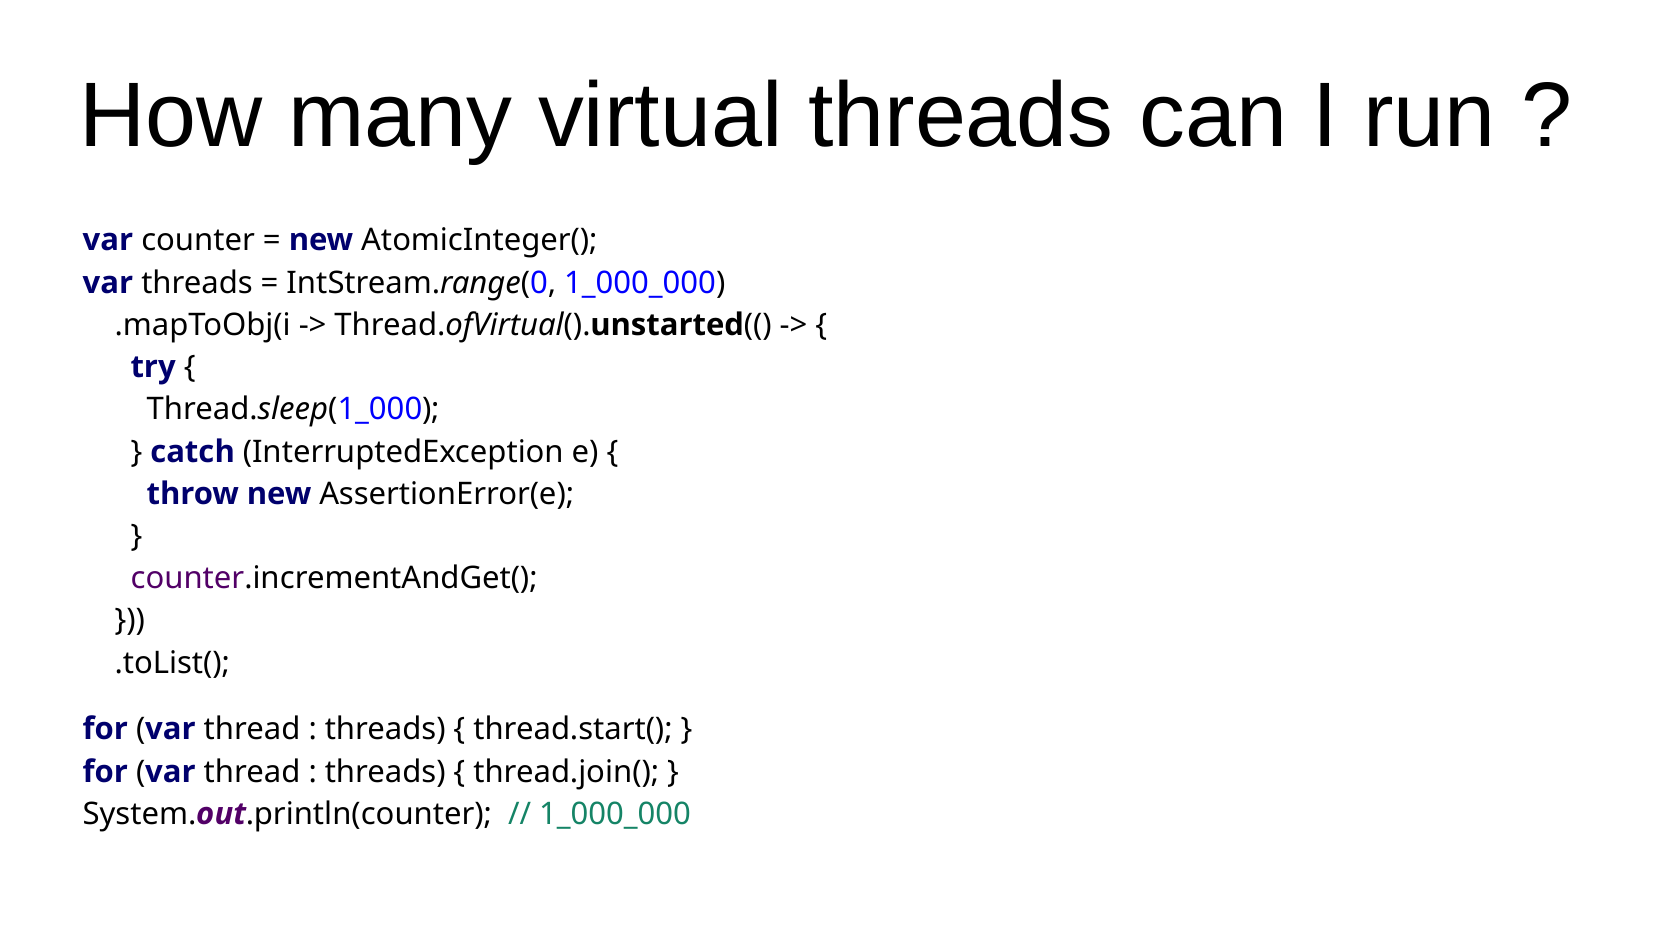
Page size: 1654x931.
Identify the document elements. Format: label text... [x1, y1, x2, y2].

list var counter = new AtomicInteger(); var threads = IntStream.range(0, 1_000_000) .mapToObj(i -> Thread.ofVirtual().unstarted(() -> { try { Thread.sleep(1_000); } catch (InterruptedException e) { throw new AssertionError(e); } counter.incrementAndGet(); })) .toList(); for (var thread : threads) { thread.start(); } for (var thread : threads) { thread.join(); } System.out.println(counter); // 1_000_000 [82, 217, 1571, 841]
title How many virtual threads can I run ? [63, 12, 1590, 218]
